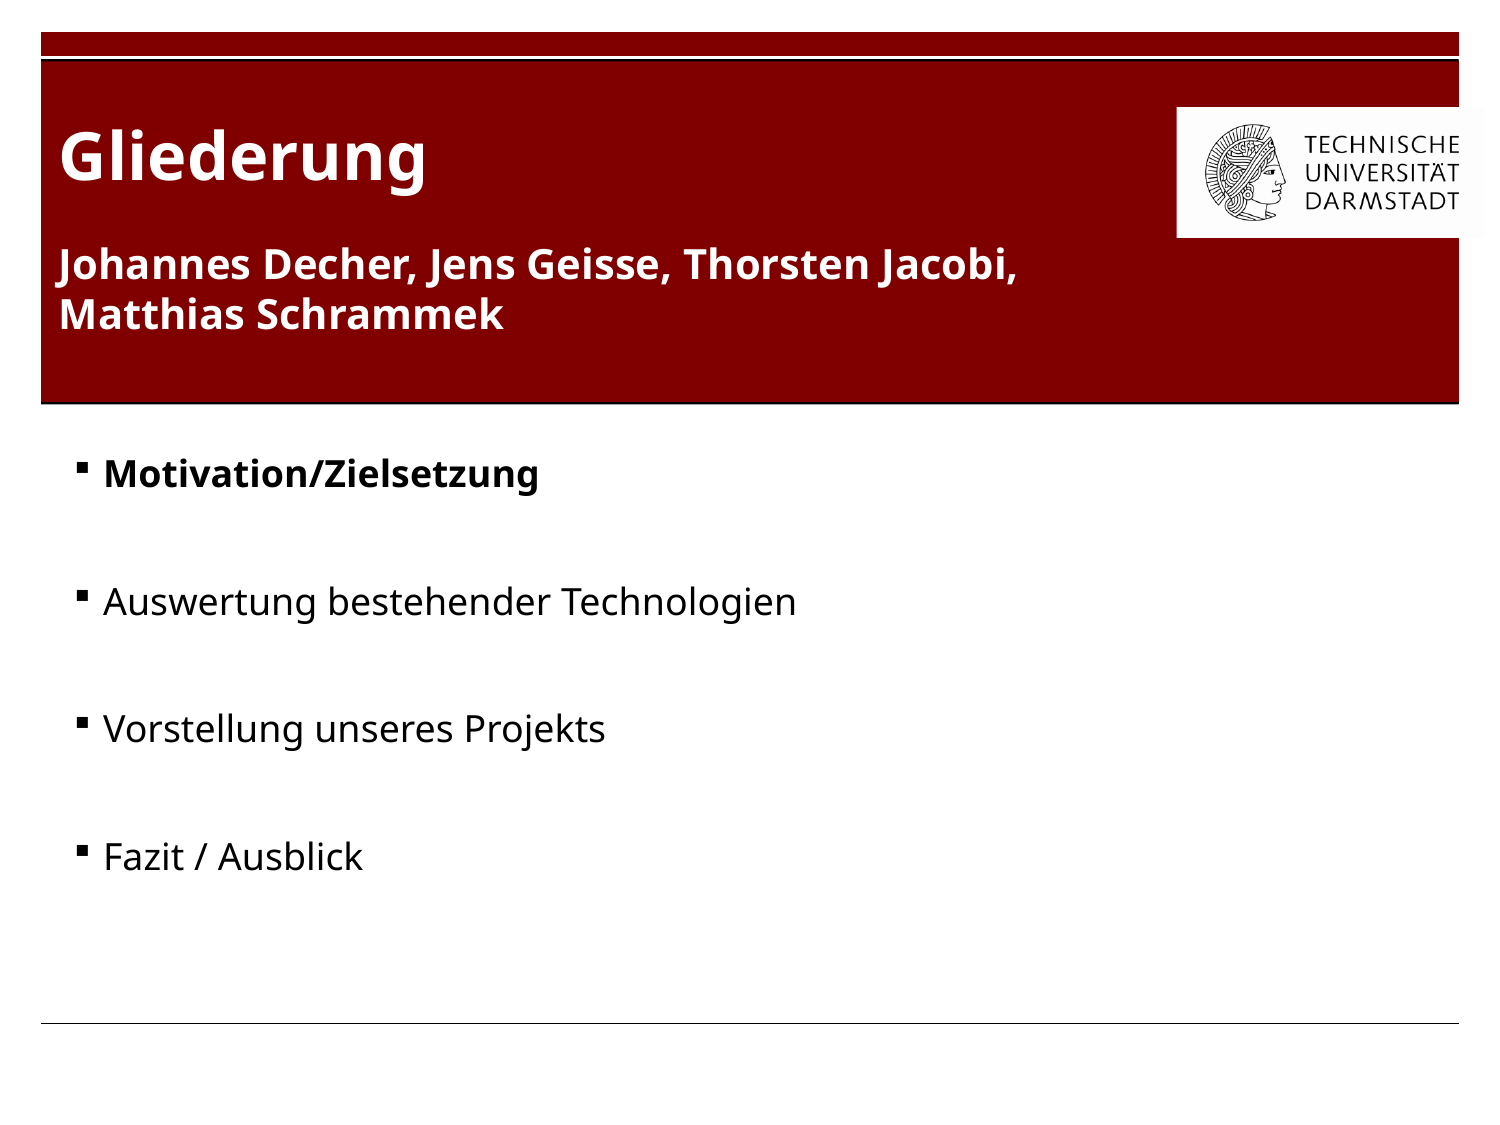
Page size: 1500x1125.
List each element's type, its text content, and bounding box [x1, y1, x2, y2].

list Motivation/Zielsetzung Auswertung bestehender Technologien Vorstellung unseres Projekts Fazit / Ausblick [58, 442, 1418, 1052]
picture [1176, 107, 1484, 238]
title Gliederung [58, 113, 1164, 209]
text_box Johannes Decher, Jens Geisse, Thorsten Jacobi, Matthias Schrammek [58, 237, 1164, 393]
